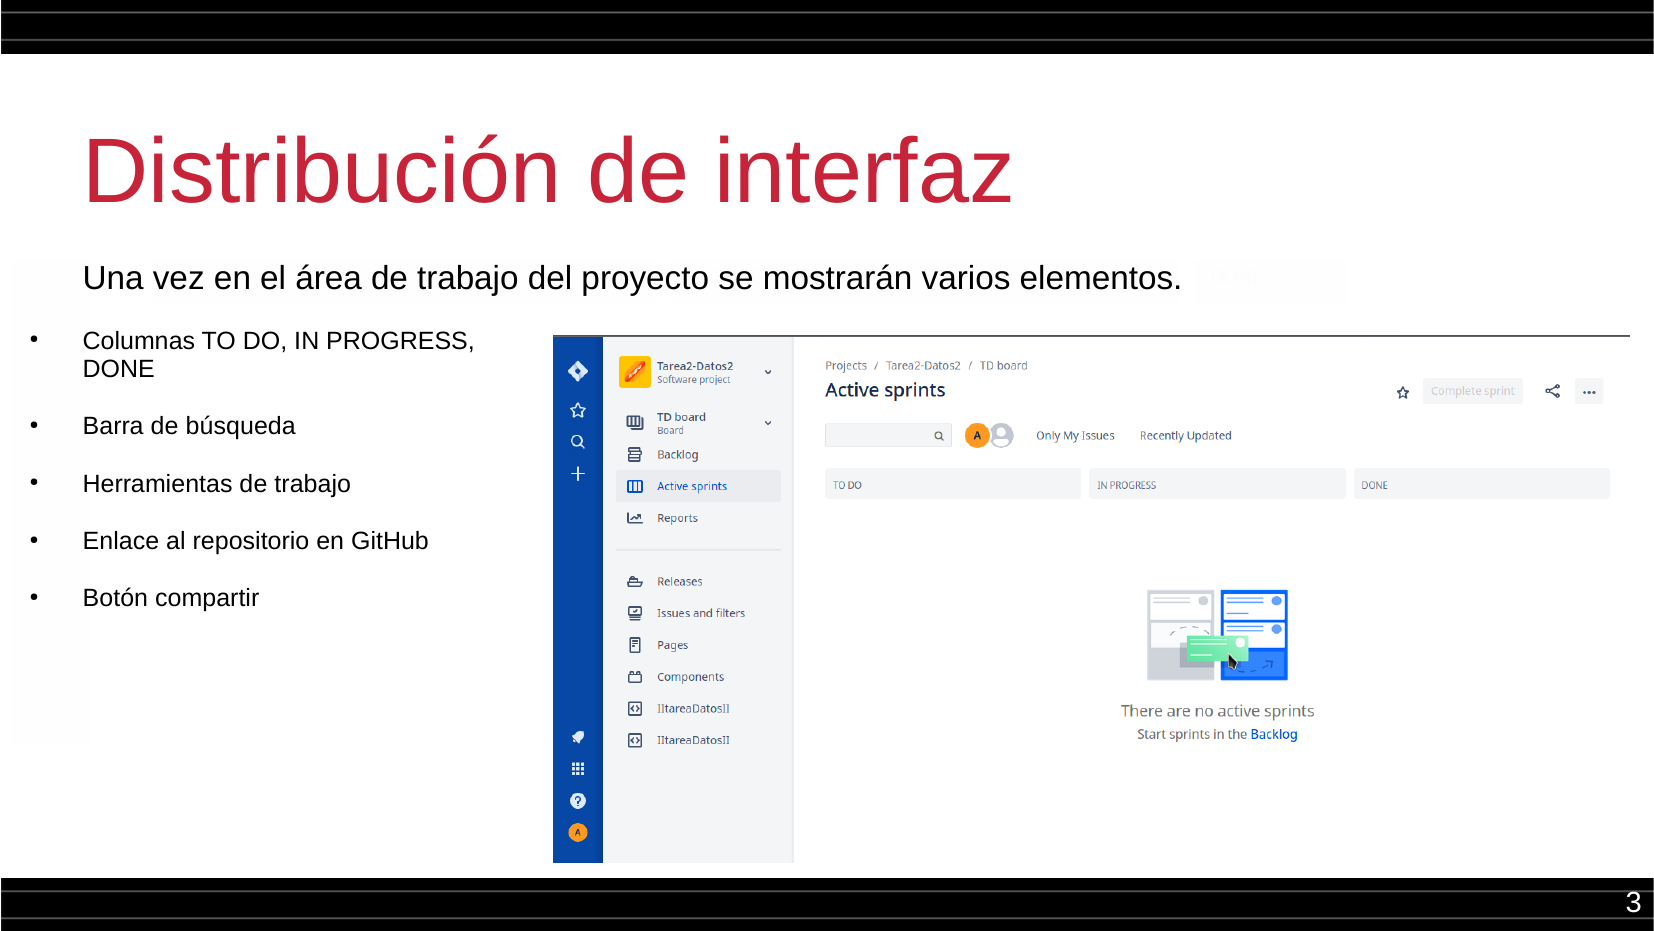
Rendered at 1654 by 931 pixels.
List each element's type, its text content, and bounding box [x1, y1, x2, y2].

picture [1, 878, 1654, 931]
picture [1, 0, 1654, 54]
list Una vez en el área de trabajo del proyecto se mostrarán varios elementos. Columnas TO DO, IN PROGRESS, DONE Barra de búsqueda Herramientas de trabajo Enlace al repositorio en GitHub Botón compartir [11, 259, 1347, 745]
picture [553, 335, 1630, 863]
title Distribución de interfaz [82, 92, 1571, 249]
